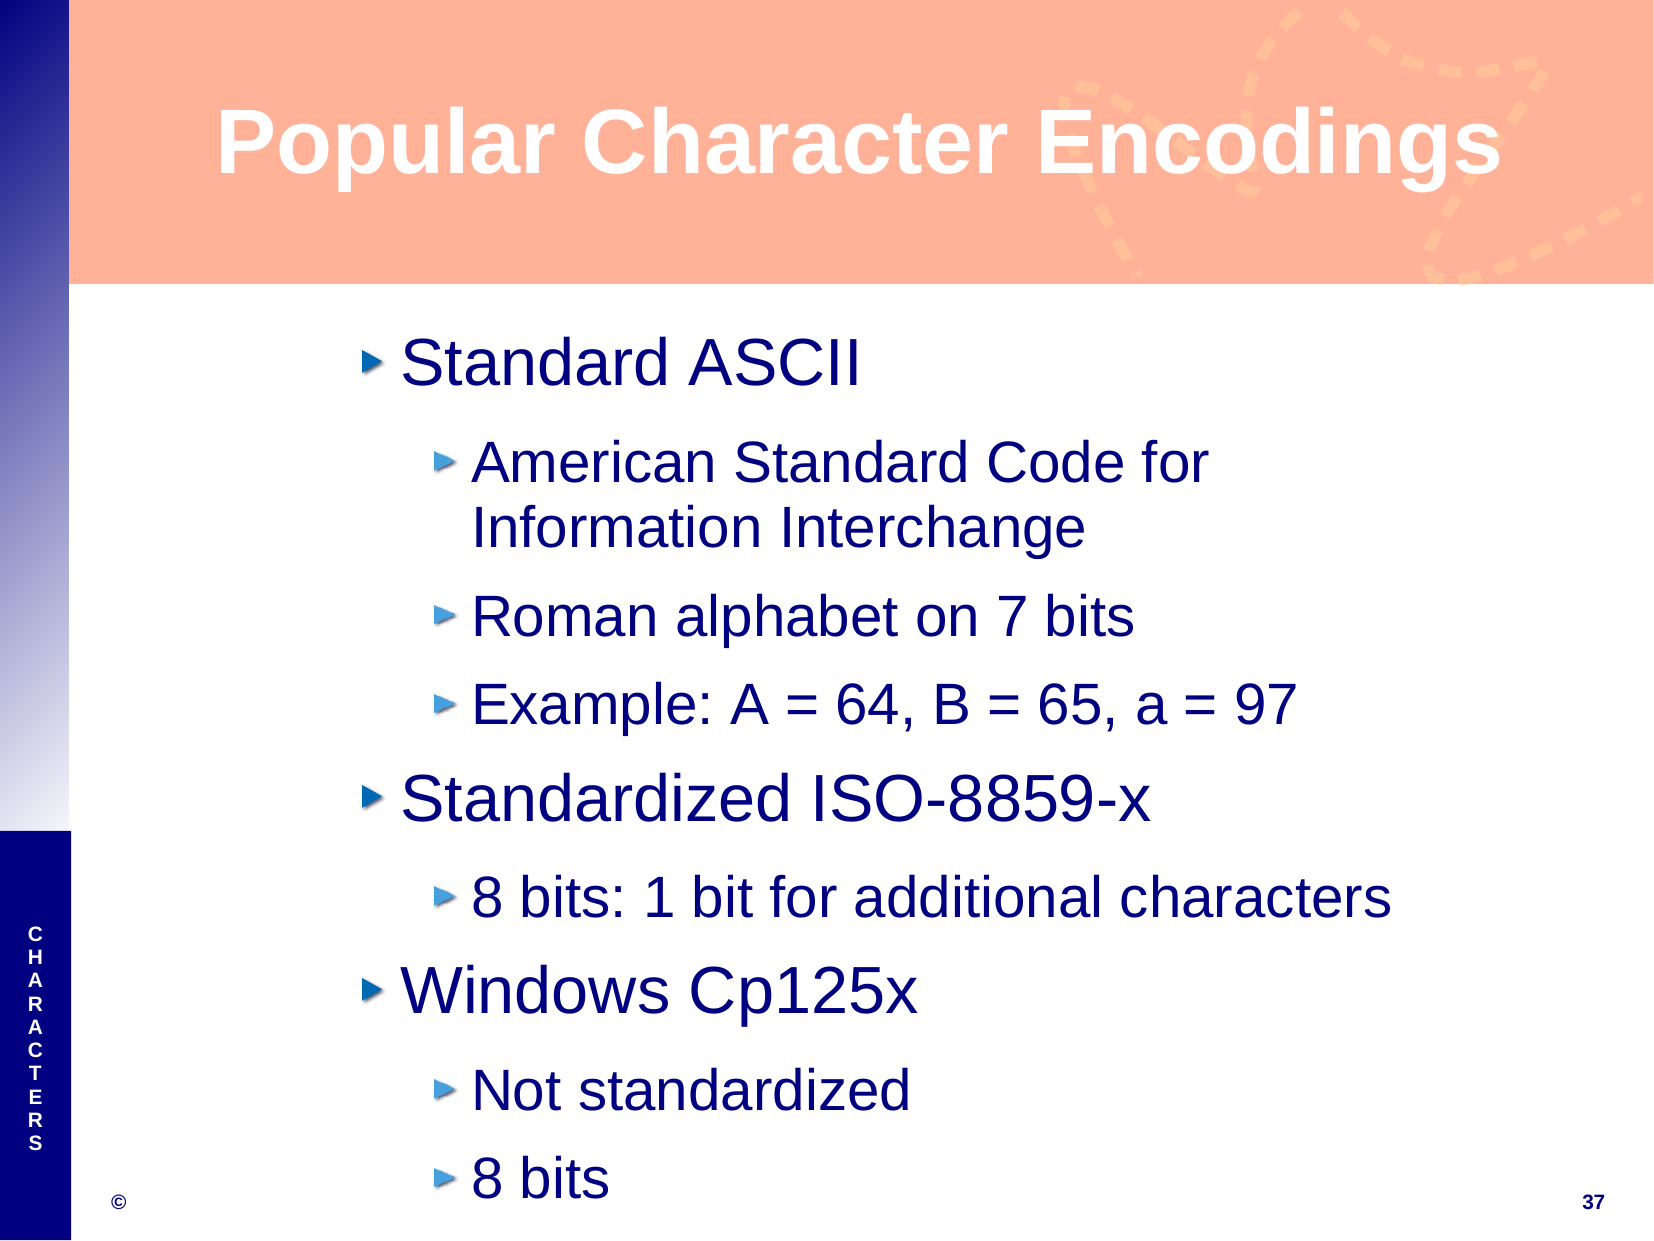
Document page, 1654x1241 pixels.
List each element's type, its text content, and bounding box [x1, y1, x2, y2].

title Popular Character Encodings [104, 37, 1617, 246]
list Standard ASCII American Standard Code for Information Interchange Roman alphabet on 7 bits Example: A = 64, B = 65, a = 97 Standardized ISO-8859-x 8 bits: 1 bit for additional characters Windows Cp125x Not standardized 8 bits [329, 325, 1395, 1210]
text_box C H A R A C T E R S [0, 830, 71, 1241]
